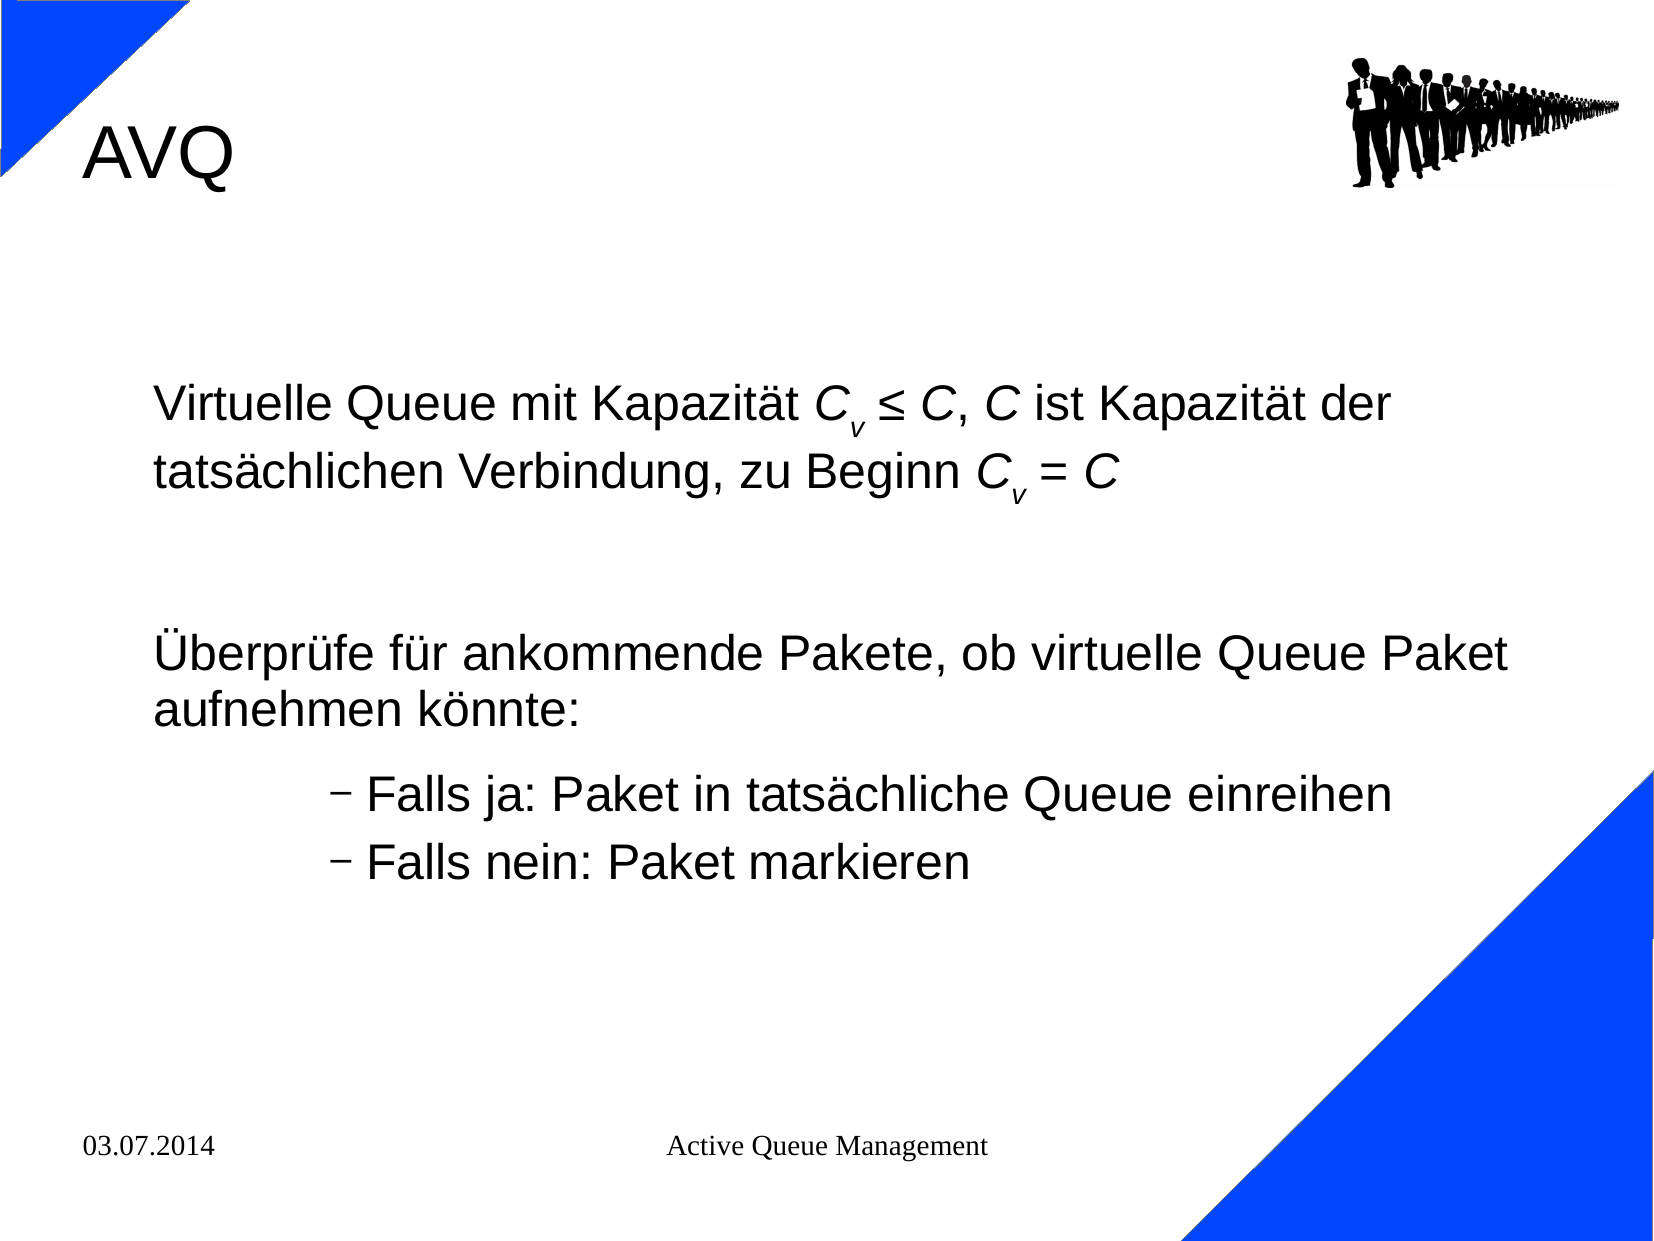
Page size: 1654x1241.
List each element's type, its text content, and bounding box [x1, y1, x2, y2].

list Virtuelle Queue mit Kapazität Cv ≤ C, C ist Kapazität der tatsächlichen Verbindung, zu Beginn Cv = C Überprüfe für ankommende Pakete, ob virtuelle Queue Paket aufnehmen könnte: Falls ja: Paket in tatsächliche Queue einreihen Falls nein: Paket markieren [82, 290, 1571, 1109]
text_box [1180, 770, 1654, 1241]
title AVQ [82, 49, 1571, 257]
picture [1346, 58, 1619, 188]
text_box [0, 0, 190, 177]
